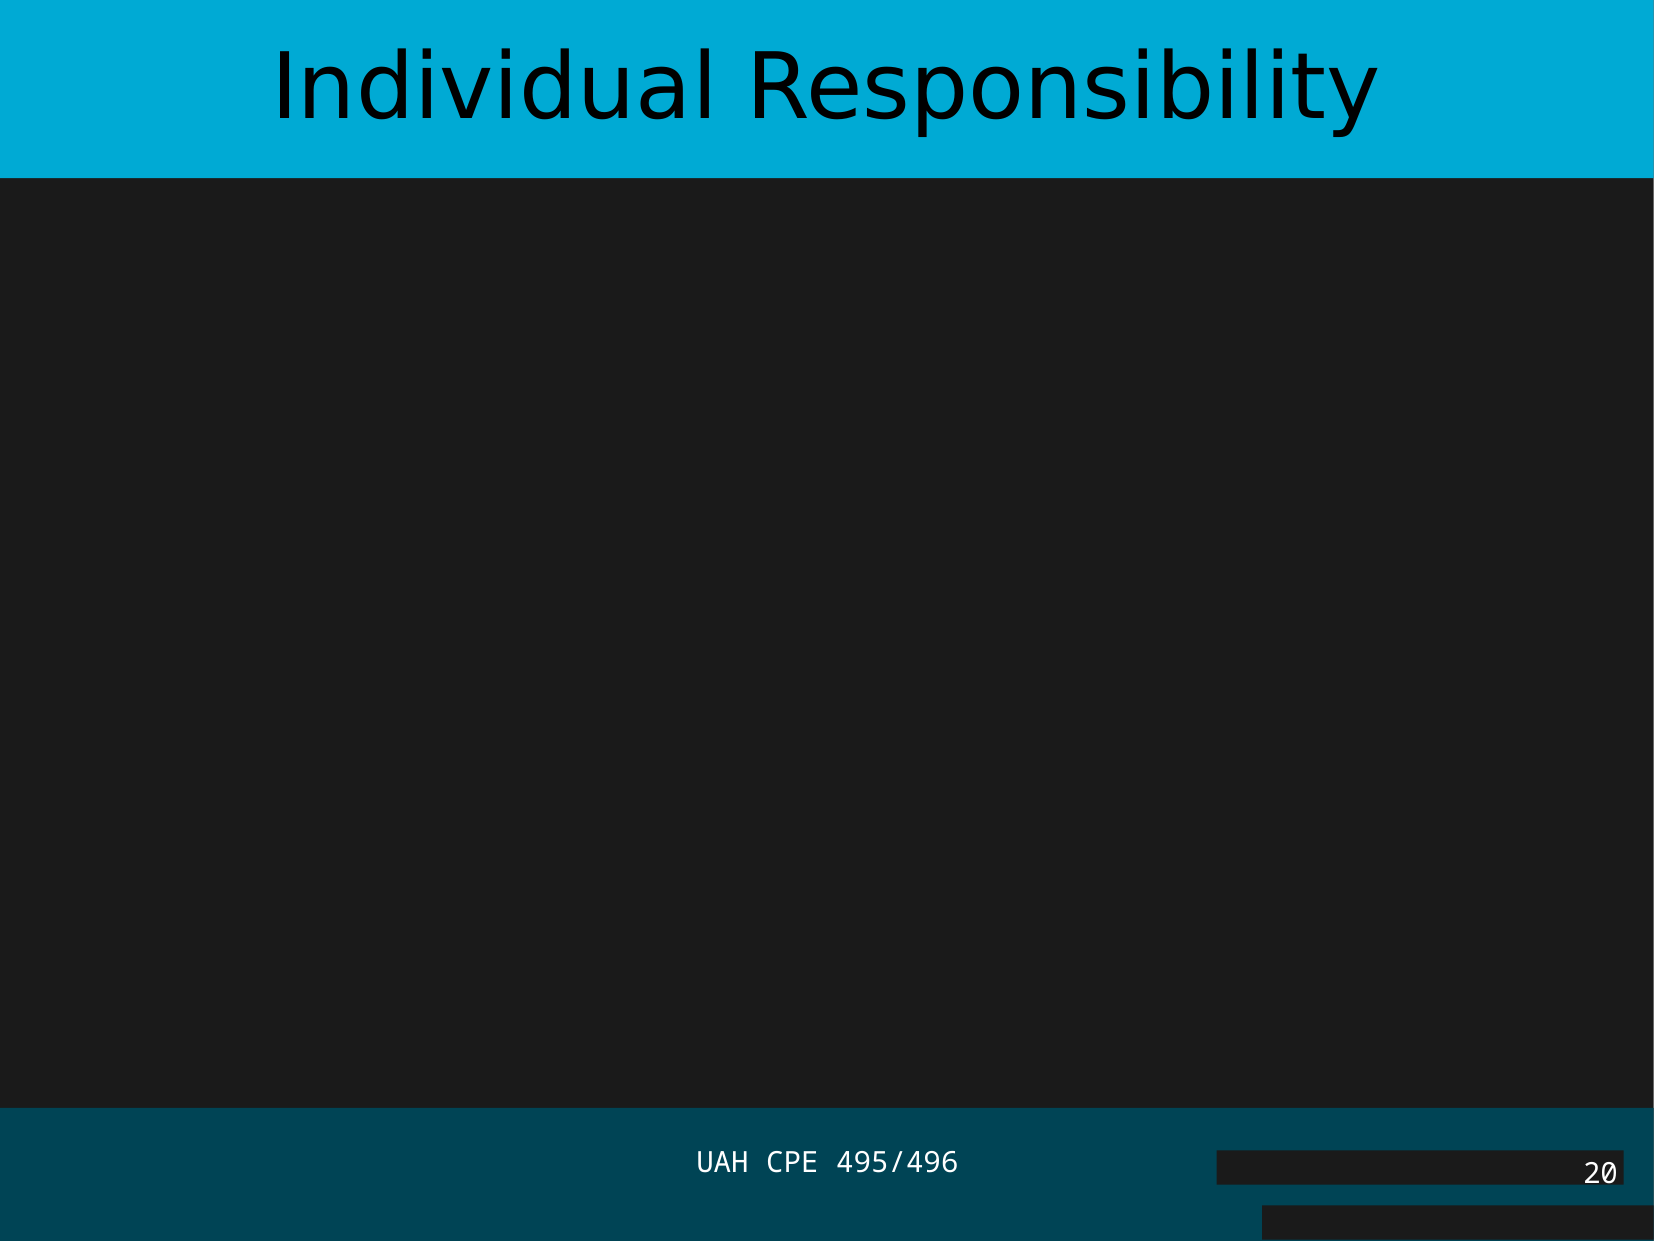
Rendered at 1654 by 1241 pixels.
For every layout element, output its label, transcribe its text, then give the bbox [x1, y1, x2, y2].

title Individual Responsibility [82, 8, 1571, 166]
